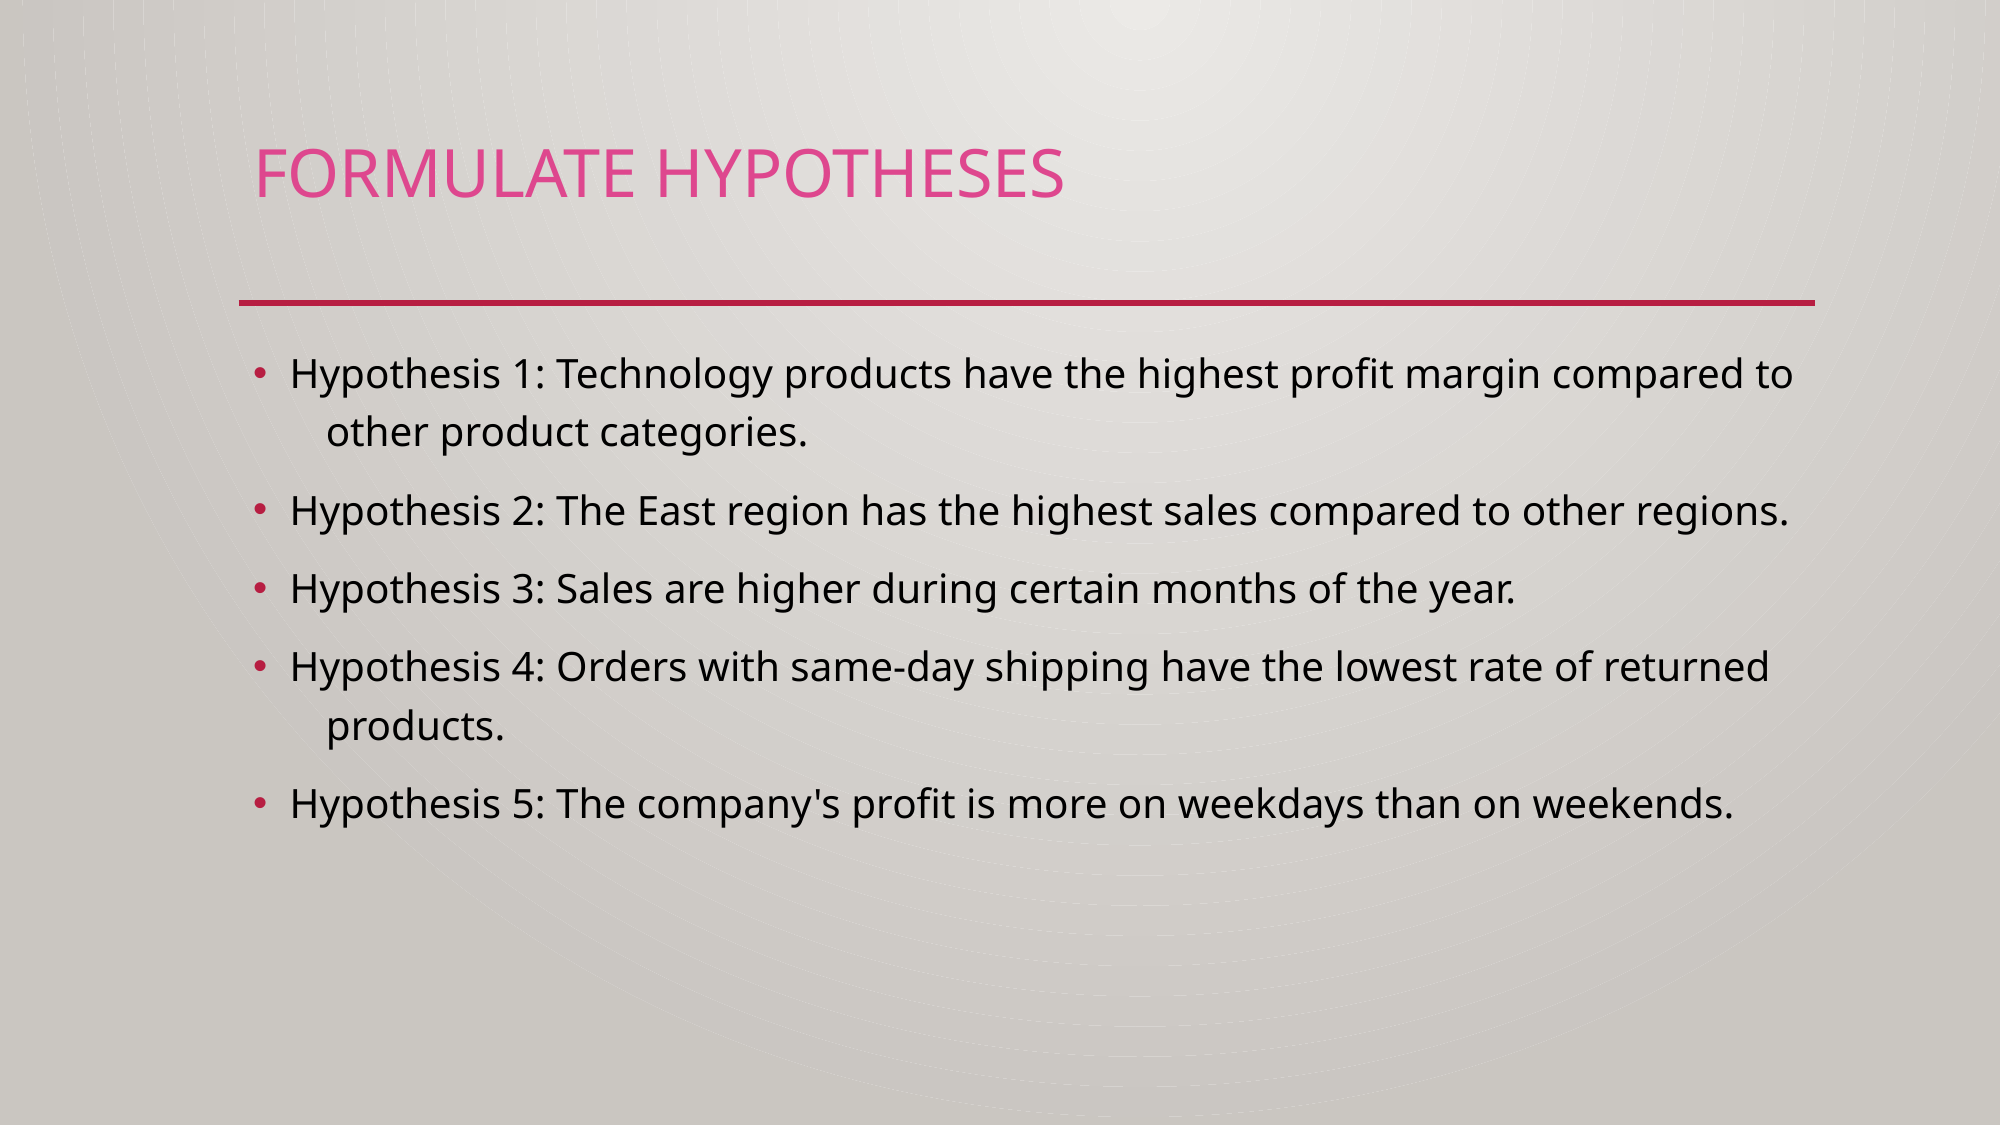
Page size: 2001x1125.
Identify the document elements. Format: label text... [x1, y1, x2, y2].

title Formulate hypotheses [238, 131, 1814, 305]
list Hypothesis 1: Technology products have the highest profit margin compared to other product categories. Hypothesis 2: The East region has the highest sales compared to other regions. Hypothesis 3: Sales are higher during certain months of the year. Hypothesis 4: Orders with same-day shipping have the lowest rate of returned products. Hypothesis 5: The company's profit is more on weekdays than on weekends. [238, 330, 1814, 897]
